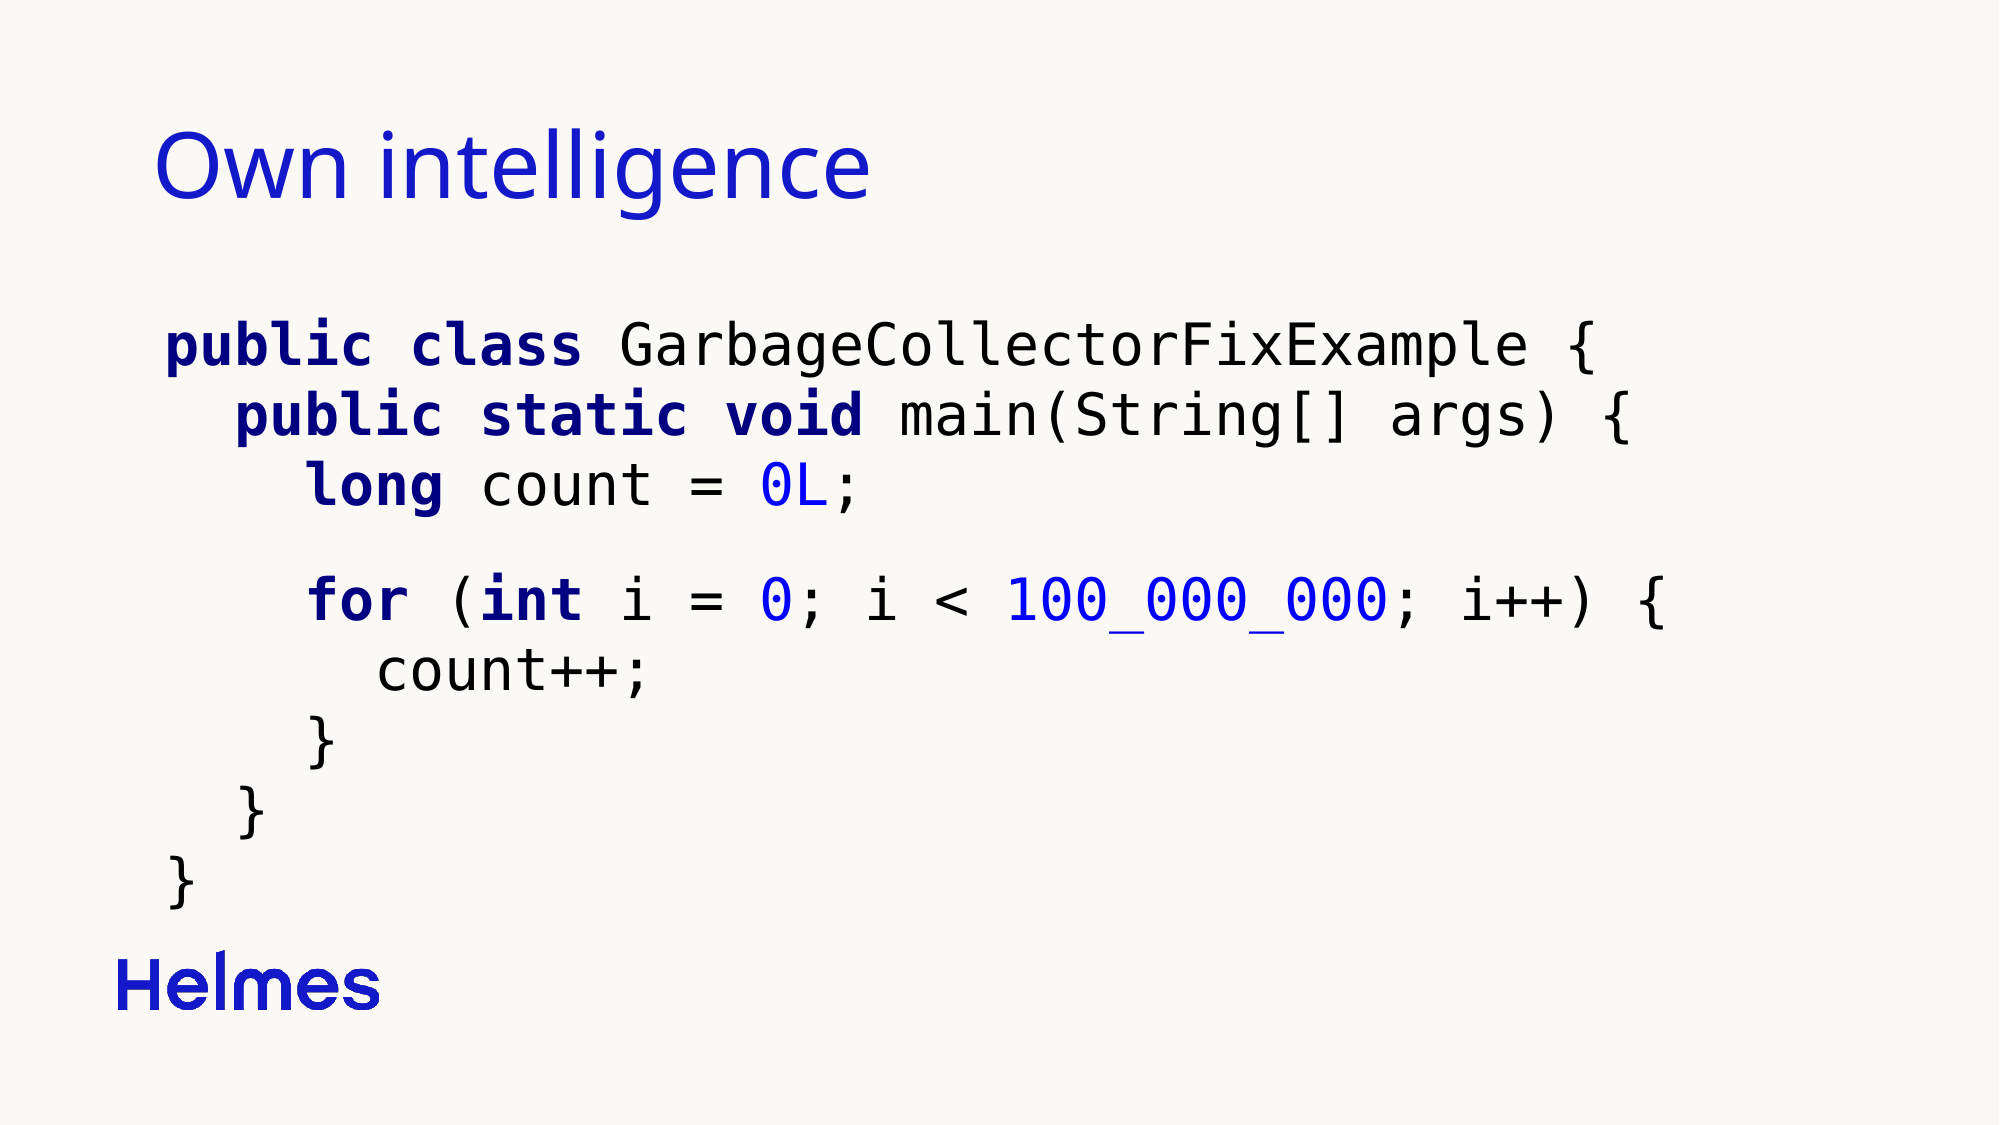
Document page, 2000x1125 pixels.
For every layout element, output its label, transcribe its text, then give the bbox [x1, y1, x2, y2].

text_box Own intelligence [137, 59, 1862, 277]
text_box public class GarbageCollectorFixExample { public static void main(String[] args) { long count = 0L; for (int i = 0; i < 100_000_000; i++) { count++; } } } [149, 299, 1685, 925]
picture [118, 950, 379, 1010]
